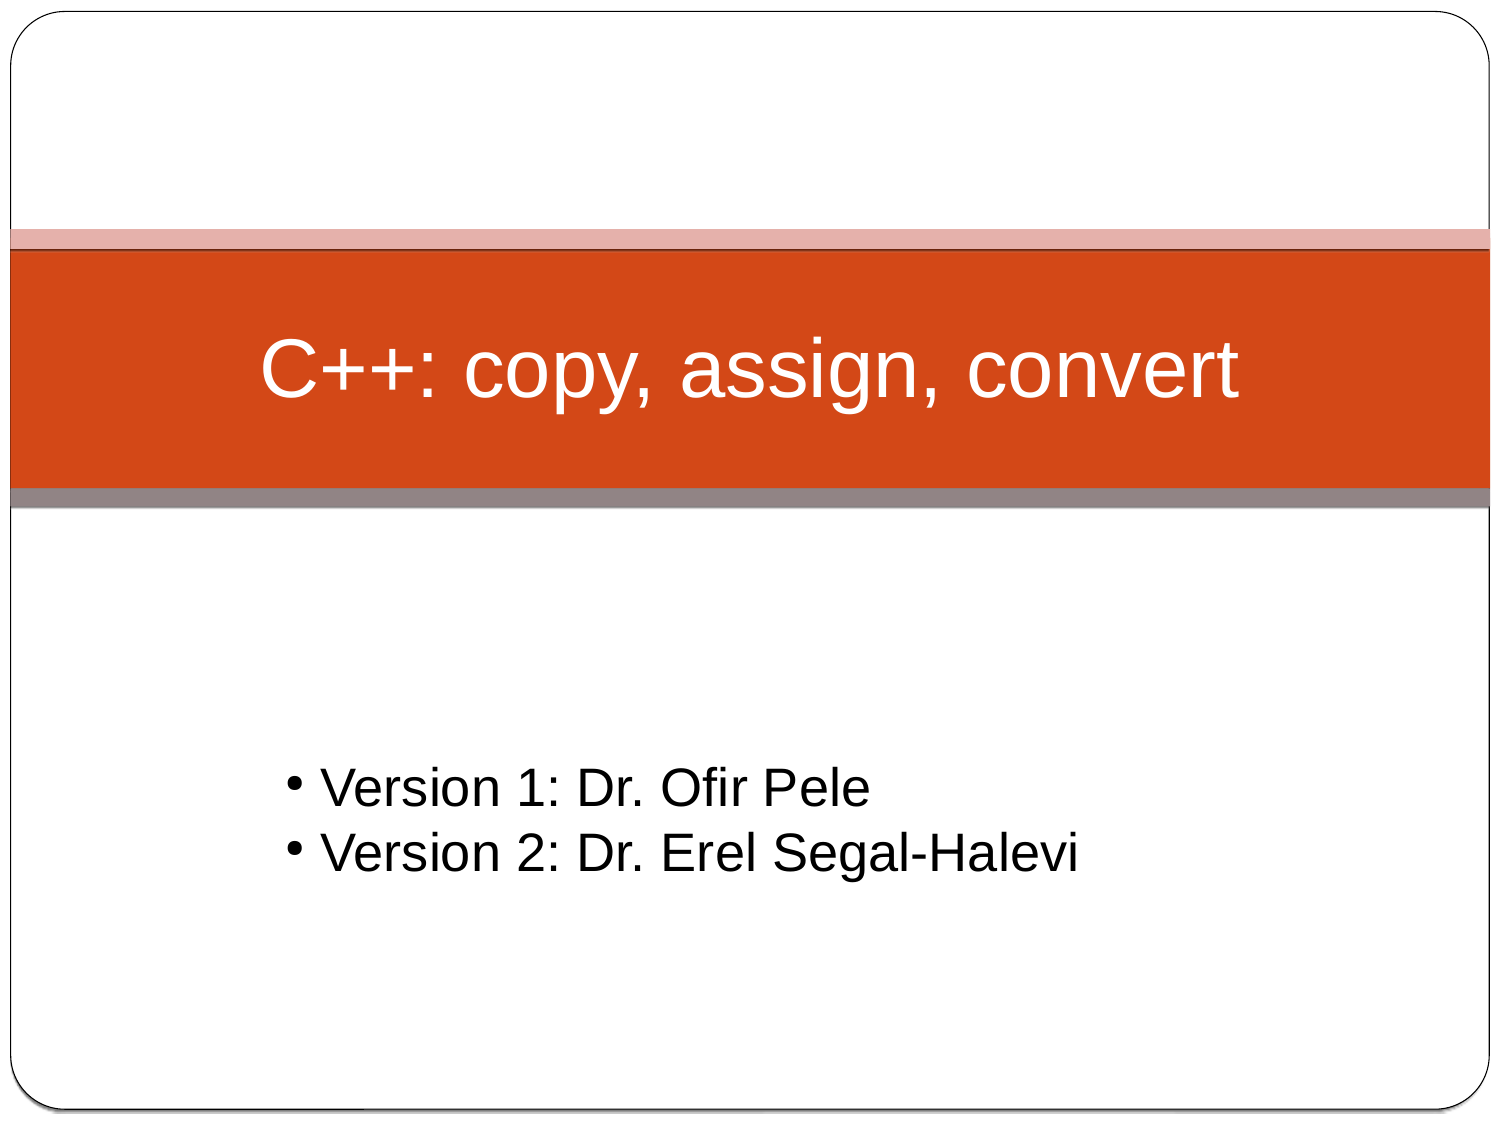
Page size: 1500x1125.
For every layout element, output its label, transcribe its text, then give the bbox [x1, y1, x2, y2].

title C++: copy, assign, convert [75, 247, 1425, 489]
text_box Version 1: Dr. Ofir Pele Version 2: Dr. Erel Segal-Halevi [270, 680, 1321, 943]
